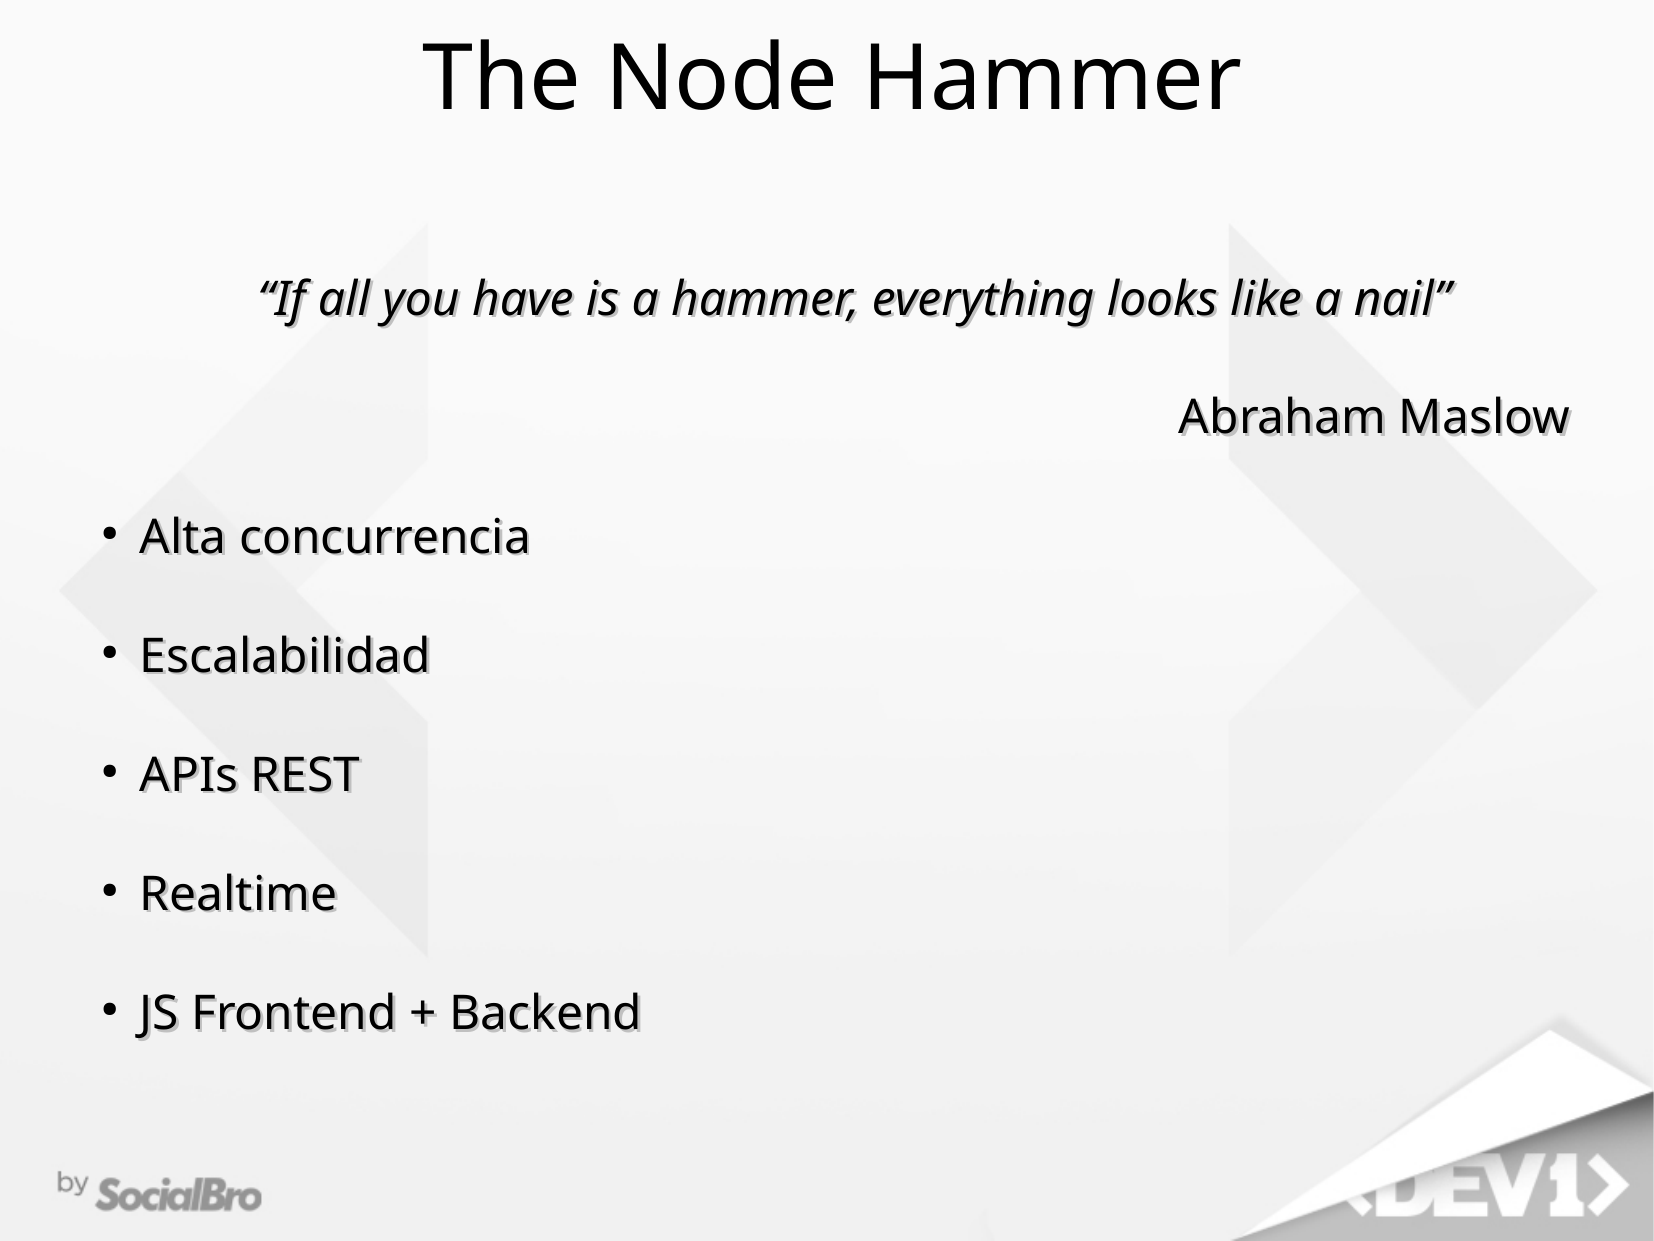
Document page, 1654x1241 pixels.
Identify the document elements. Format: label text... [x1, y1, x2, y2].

list “If all you have is a hammer, everything looks like a nail” Abraham Maslow Alta concurrencia Escalabilidad APIs REST Realtime JS Frontend + Backend [88, 231, 1571, 1050]
title The Node Hammer [88, 0, 1577, 148]
picture [0, 0, 1654, 1241]
